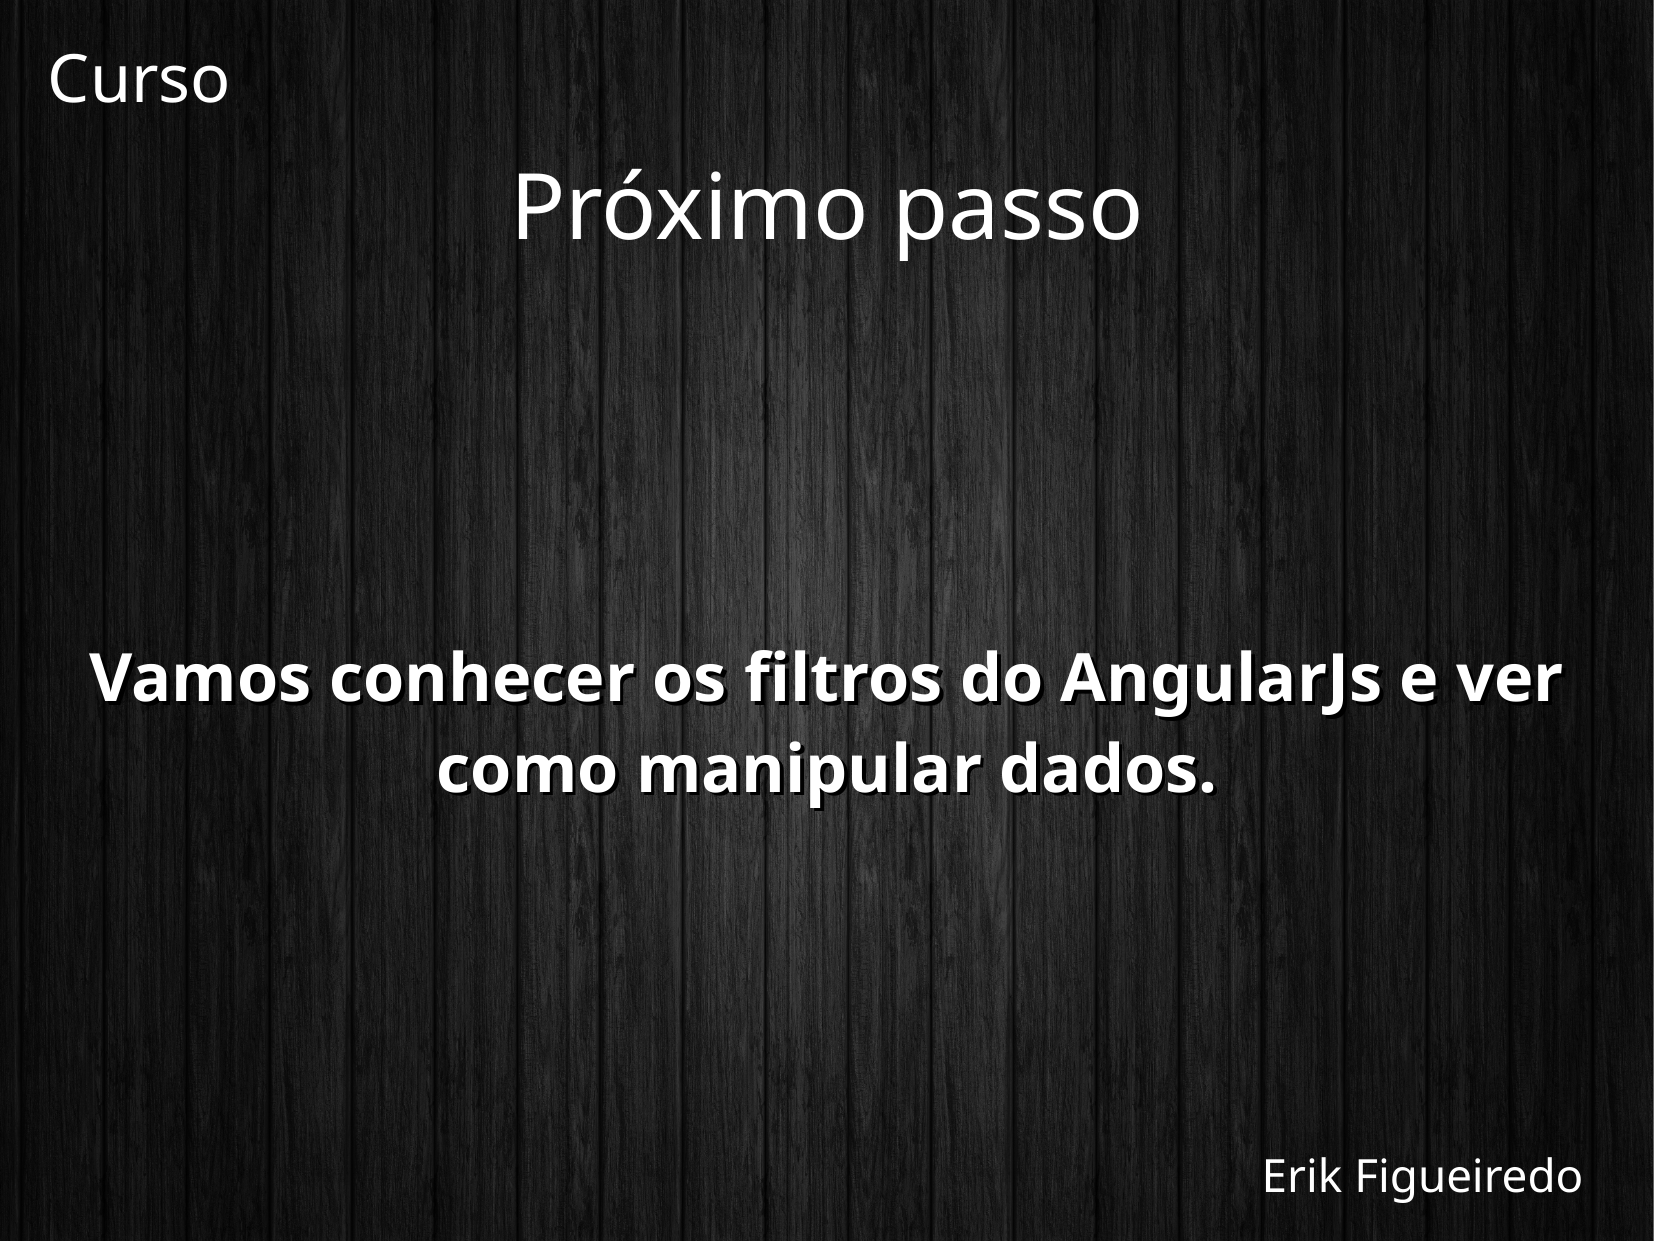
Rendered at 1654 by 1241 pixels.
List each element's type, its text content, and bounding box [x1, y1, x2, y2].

text_box Curso [47, 35, 1088, 119]
list Vamos conhecer os filtros do AngularJs e ver como manipular dados. [83, 311, 1572, 1131]
title Próximo passo [83, 129, 1572, 278]
text_box Erik Figueiredo [768, 1133, 1596, 1217]
picture [0, 0, 1654, 1241]
